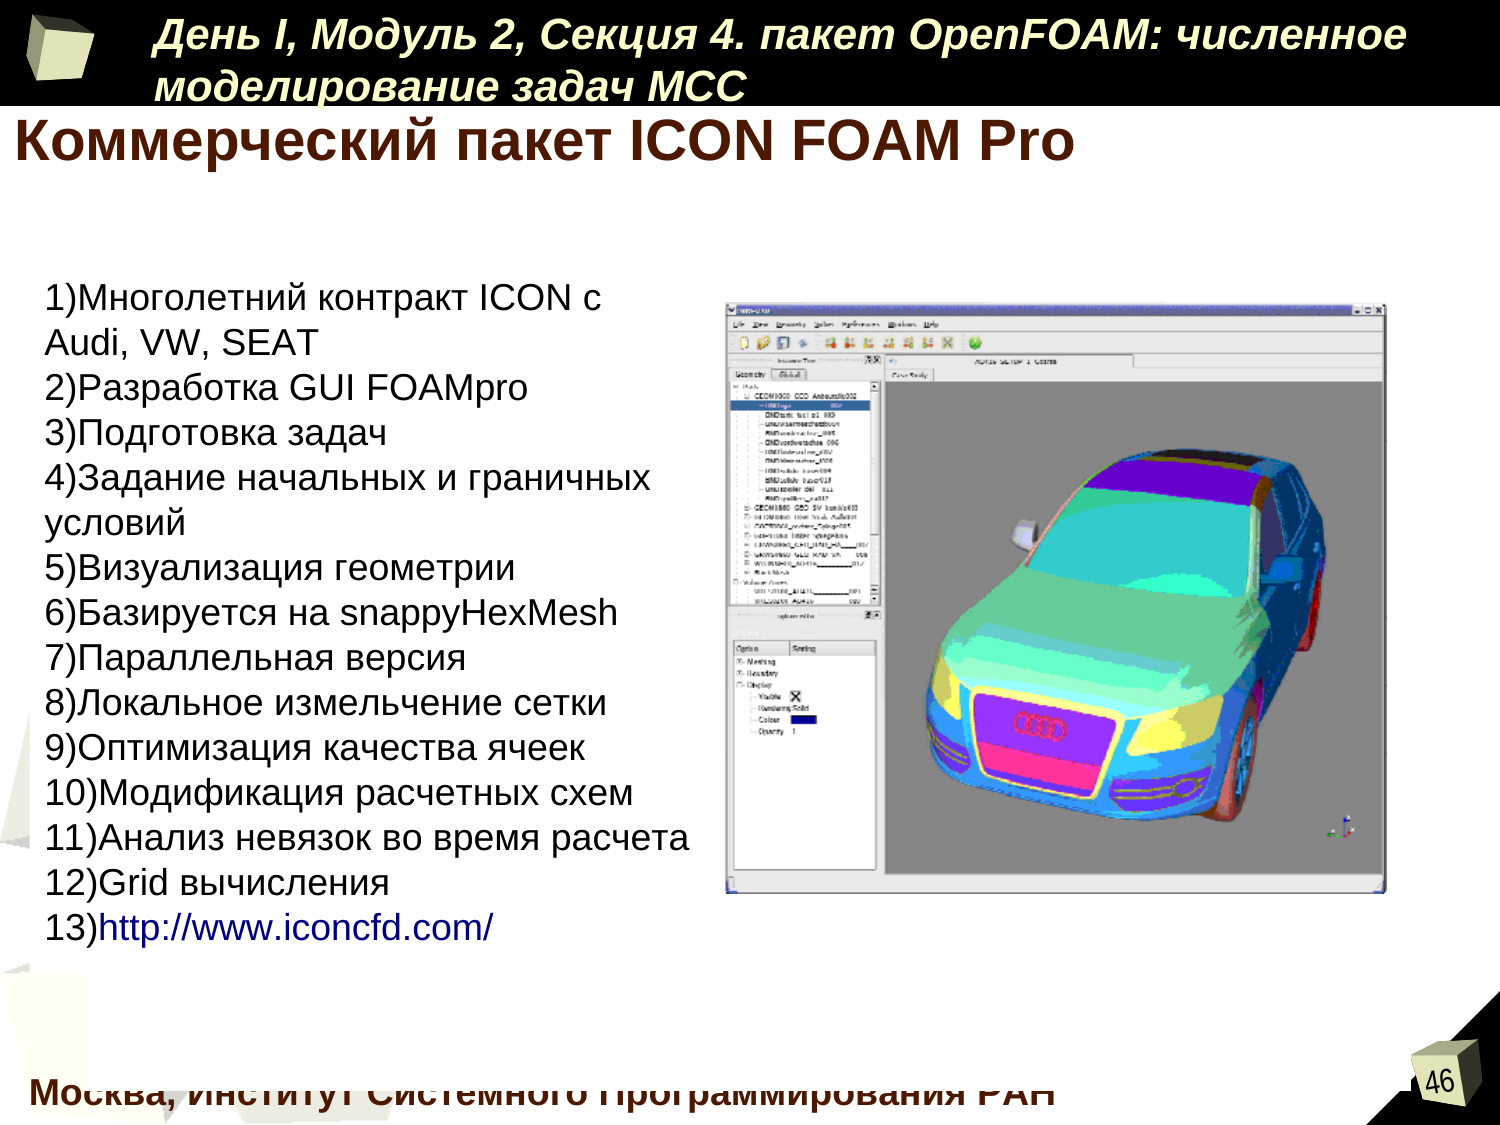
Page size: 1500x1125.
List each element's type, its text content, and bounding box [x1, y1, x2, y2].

text_box Коммерческий пакет ICON FOAM Pro [0, 94, 1500, 180]
text_box Многолетний контракт ICON с Audi, VW, SEAT Разработка GUI FOAMpro Подготовка задач Задание начальных и граничных условий Визуализация геометрии Базируется на snappyHexMesh Параллельная версия Локальное измельчение сетки Оптимизация качества ячеек Модификация расчетных схем Анализ невязок во время расчета Grid вычисления http://www.iconcfd.com/ [29, 265, 709, 975]
picture [0, 213, 1412, 1125]
